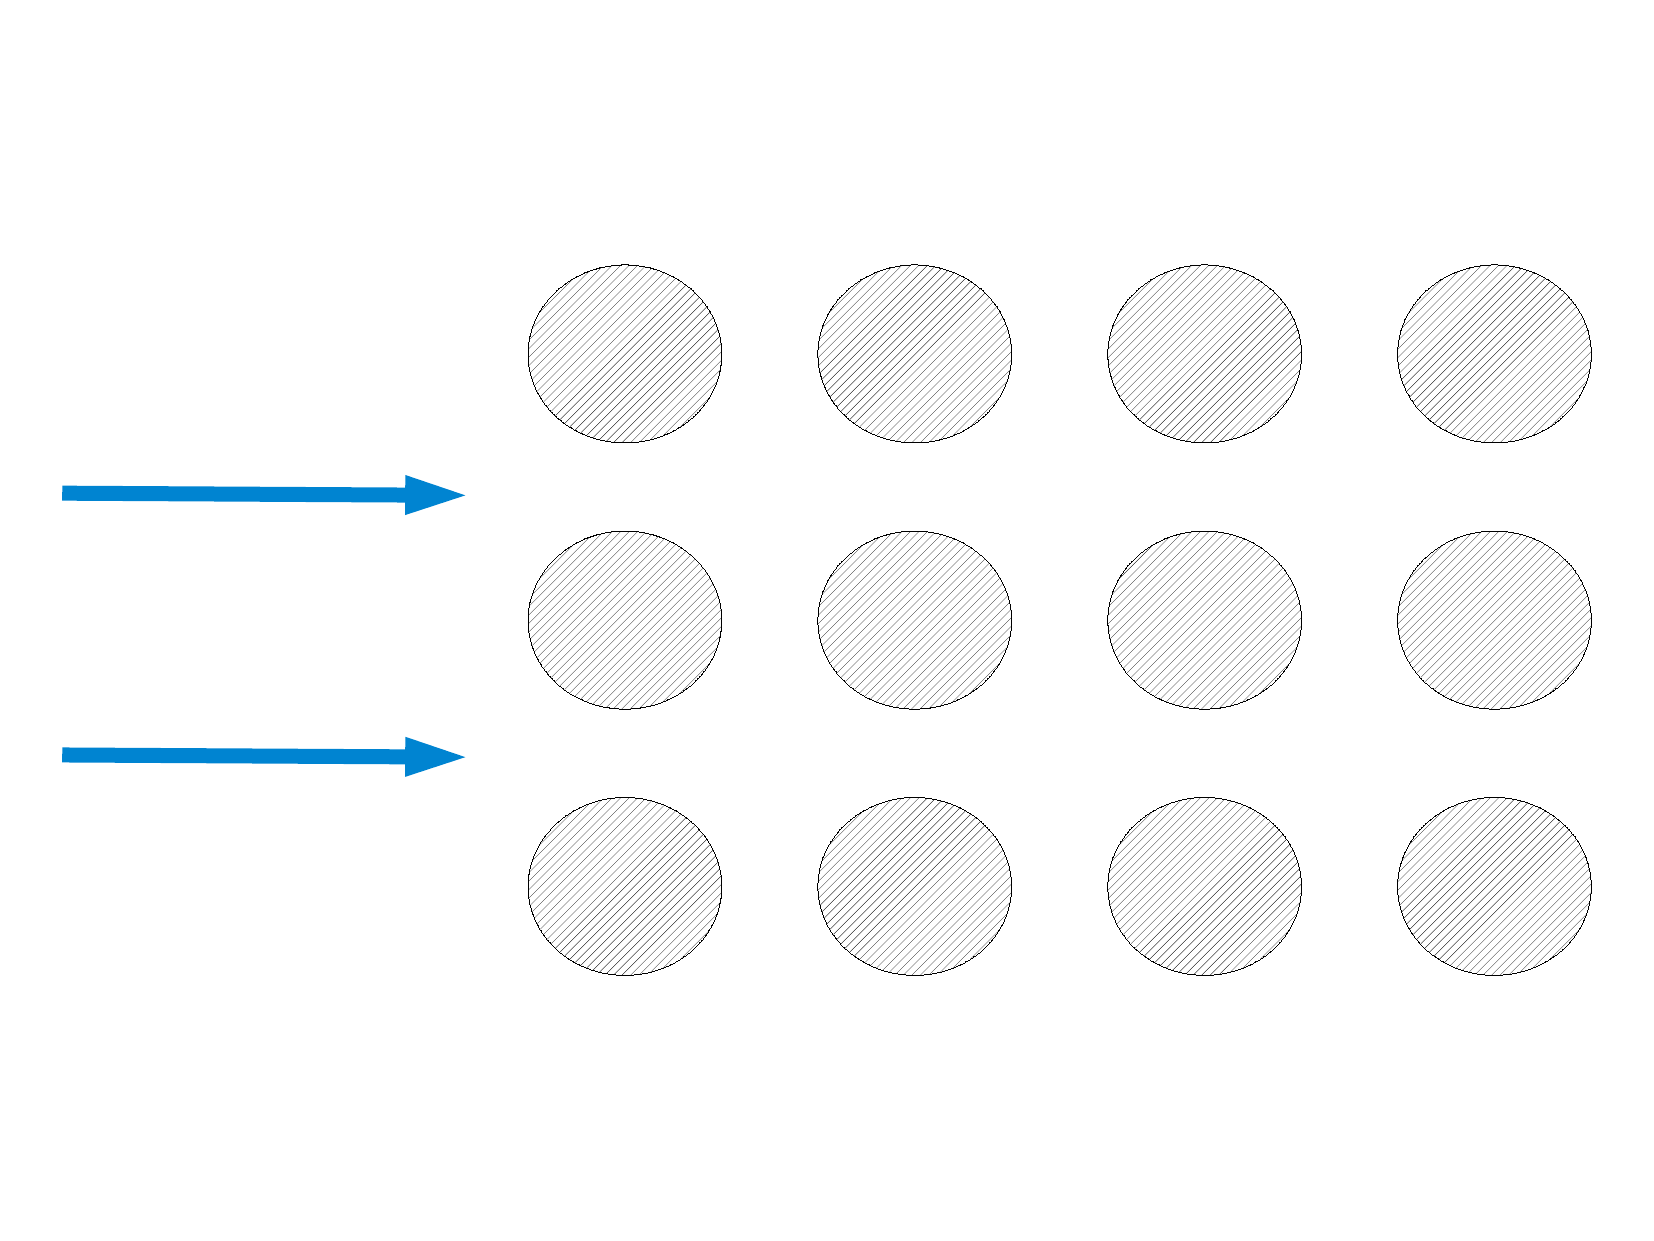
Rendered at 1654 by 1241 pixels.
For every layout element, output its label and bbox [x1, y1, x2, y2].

text_box [1107, 264, 1302, 443]
text_box [1107, 531, 1302, 710]
text_box [528, 797, 722, 976]
text_box [817, 797, 1012, 976]
text_box [528, 531, 722, 710]
text_box [528, 264, 722, 443]
text_box [1397, 797, 1592, 976]
text_box [817, 264, 1012, 443]
text_box [817, 531, 1012, 710]
text_box [1397, 264, 1592, 443]
text_box [1107, 797, 1302, 976]
text_box [1397, 531, 1592, 710]
